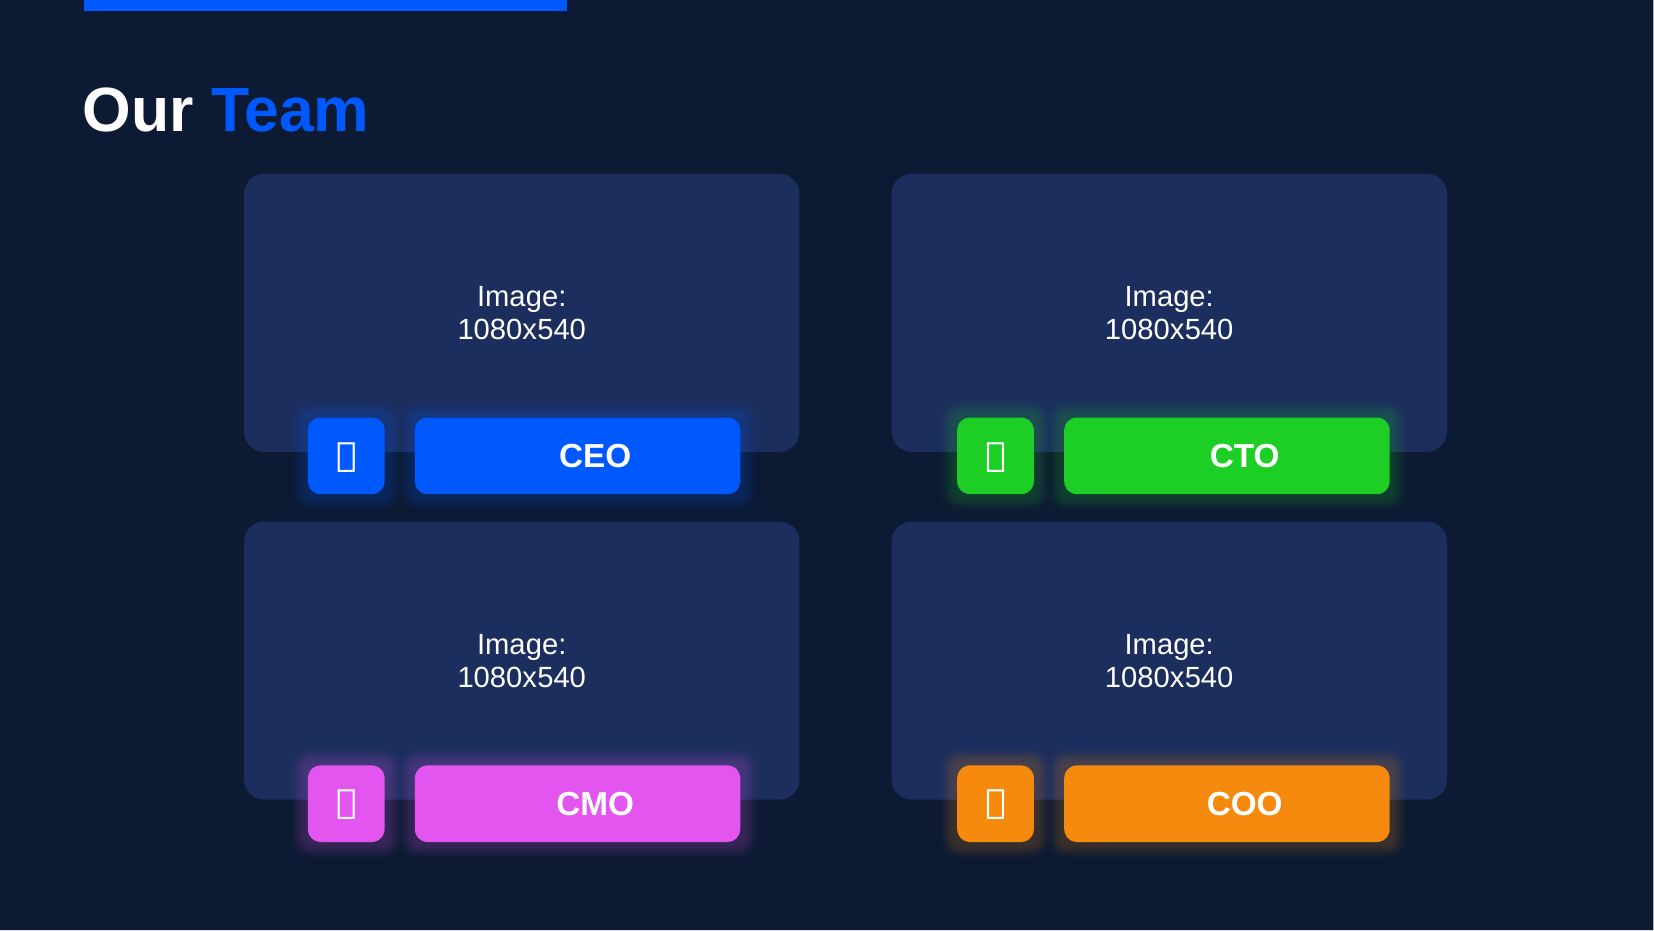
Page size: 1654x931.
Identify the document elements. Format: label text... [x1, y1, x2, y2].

text_box Image: 1080x540 [891, 521, 1448, 800]
text_box  [957, 765, 1034, 843]
text_box  [957, 417, 1034, 495]
text_box CTO [1064, 417, 1390, 495]
text_box Image: 1080x540 [244, 521, 800, 800]
text_box COO [1064, 765, 1390, 843]
text_box  [307, 765, 385, 843]
text_box Image: 1080x540 [244, 188, 800, 452]
text_box CMO [414, 765, 741, 843]
text_box Image: 1080x540 [891, 188, 1448, 452]
text_box  [307, 417, 385, 495]
title Our Team [82, 75, 1576, 188]
text_box CEO [414, 417, 741, 495]
